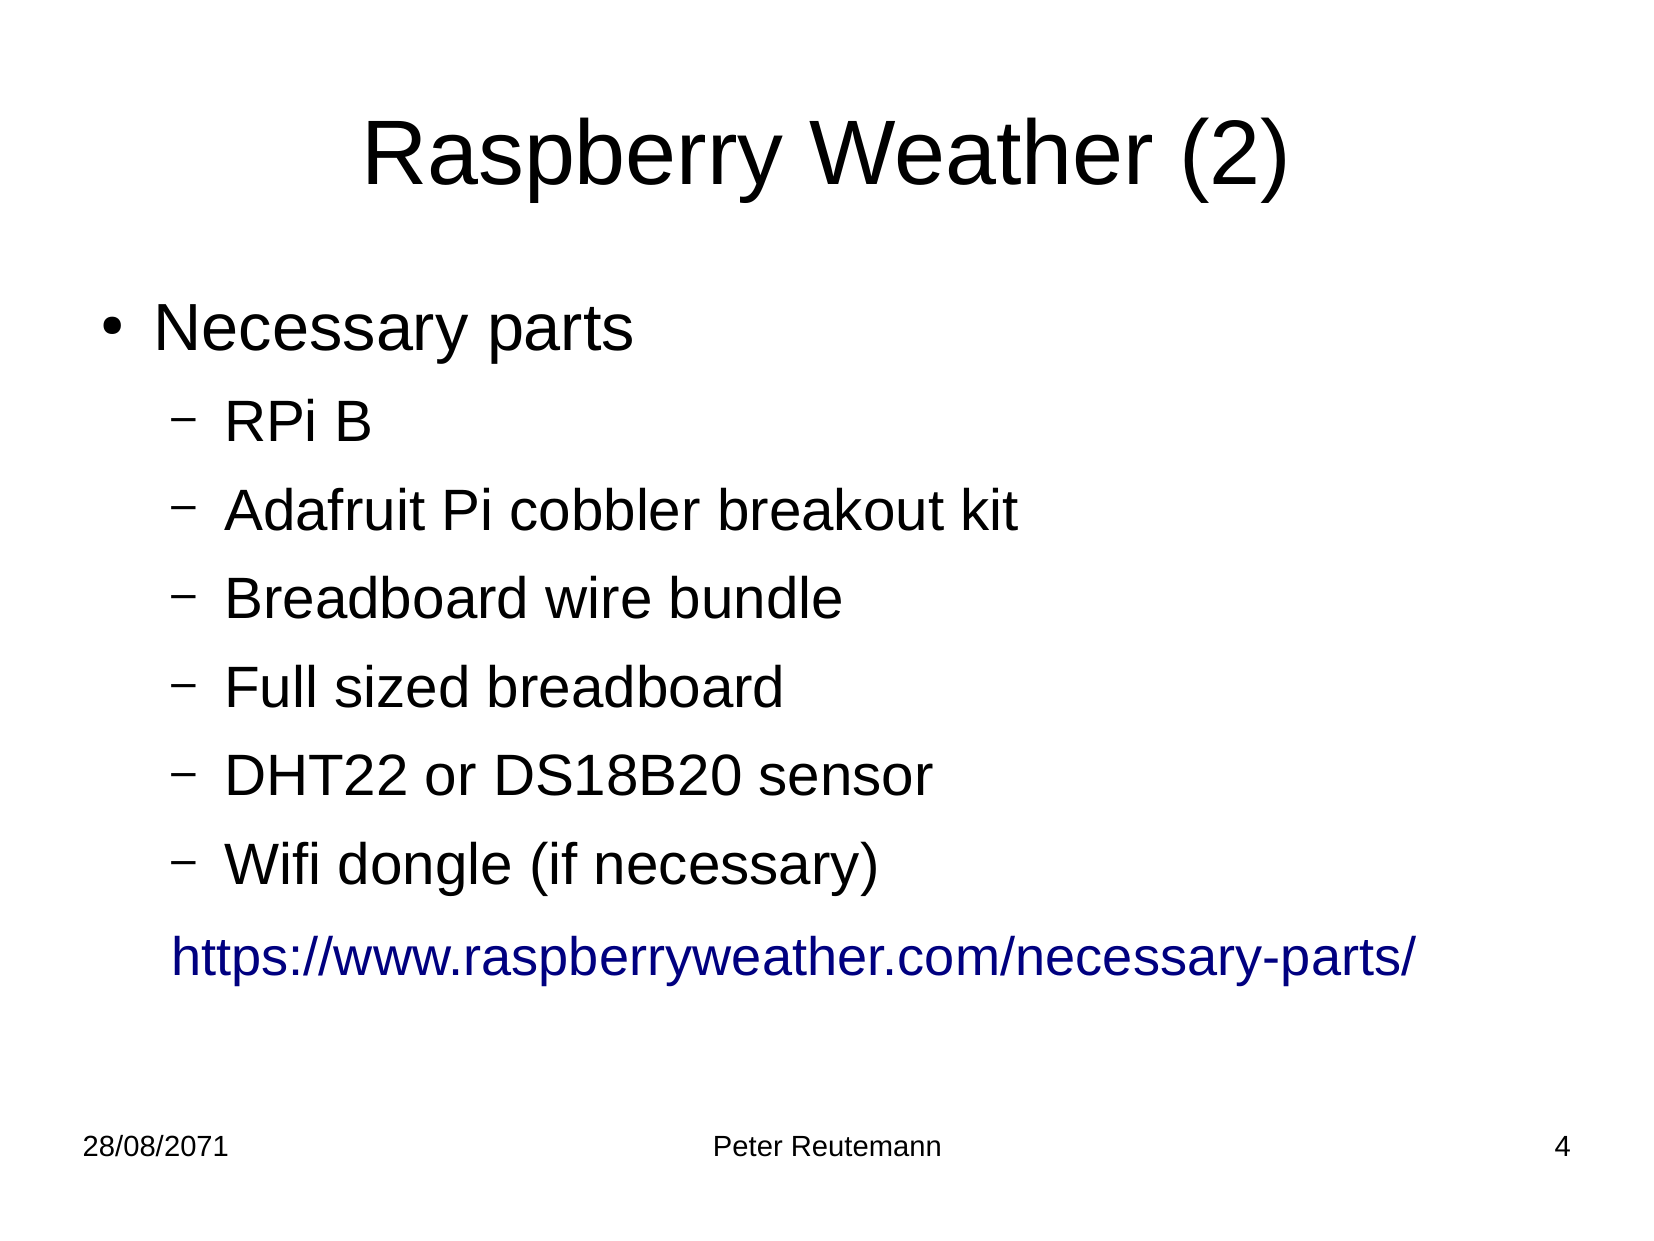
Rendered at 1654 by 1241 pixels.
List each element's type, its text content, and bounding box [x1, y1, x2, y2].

title Raspberry Weather (2) [82, 49, 1571, 257]
list Necessary parts RPi B Adafruit Pi cobbler breakout kit Breadboard wire bundle Full sized breadboard DHT22 or DS18B20 sensor Wifi dongle (if necessary) https://www.raspberryweather.com/necessary-parts/ [82, 290, 1571, 1010]
